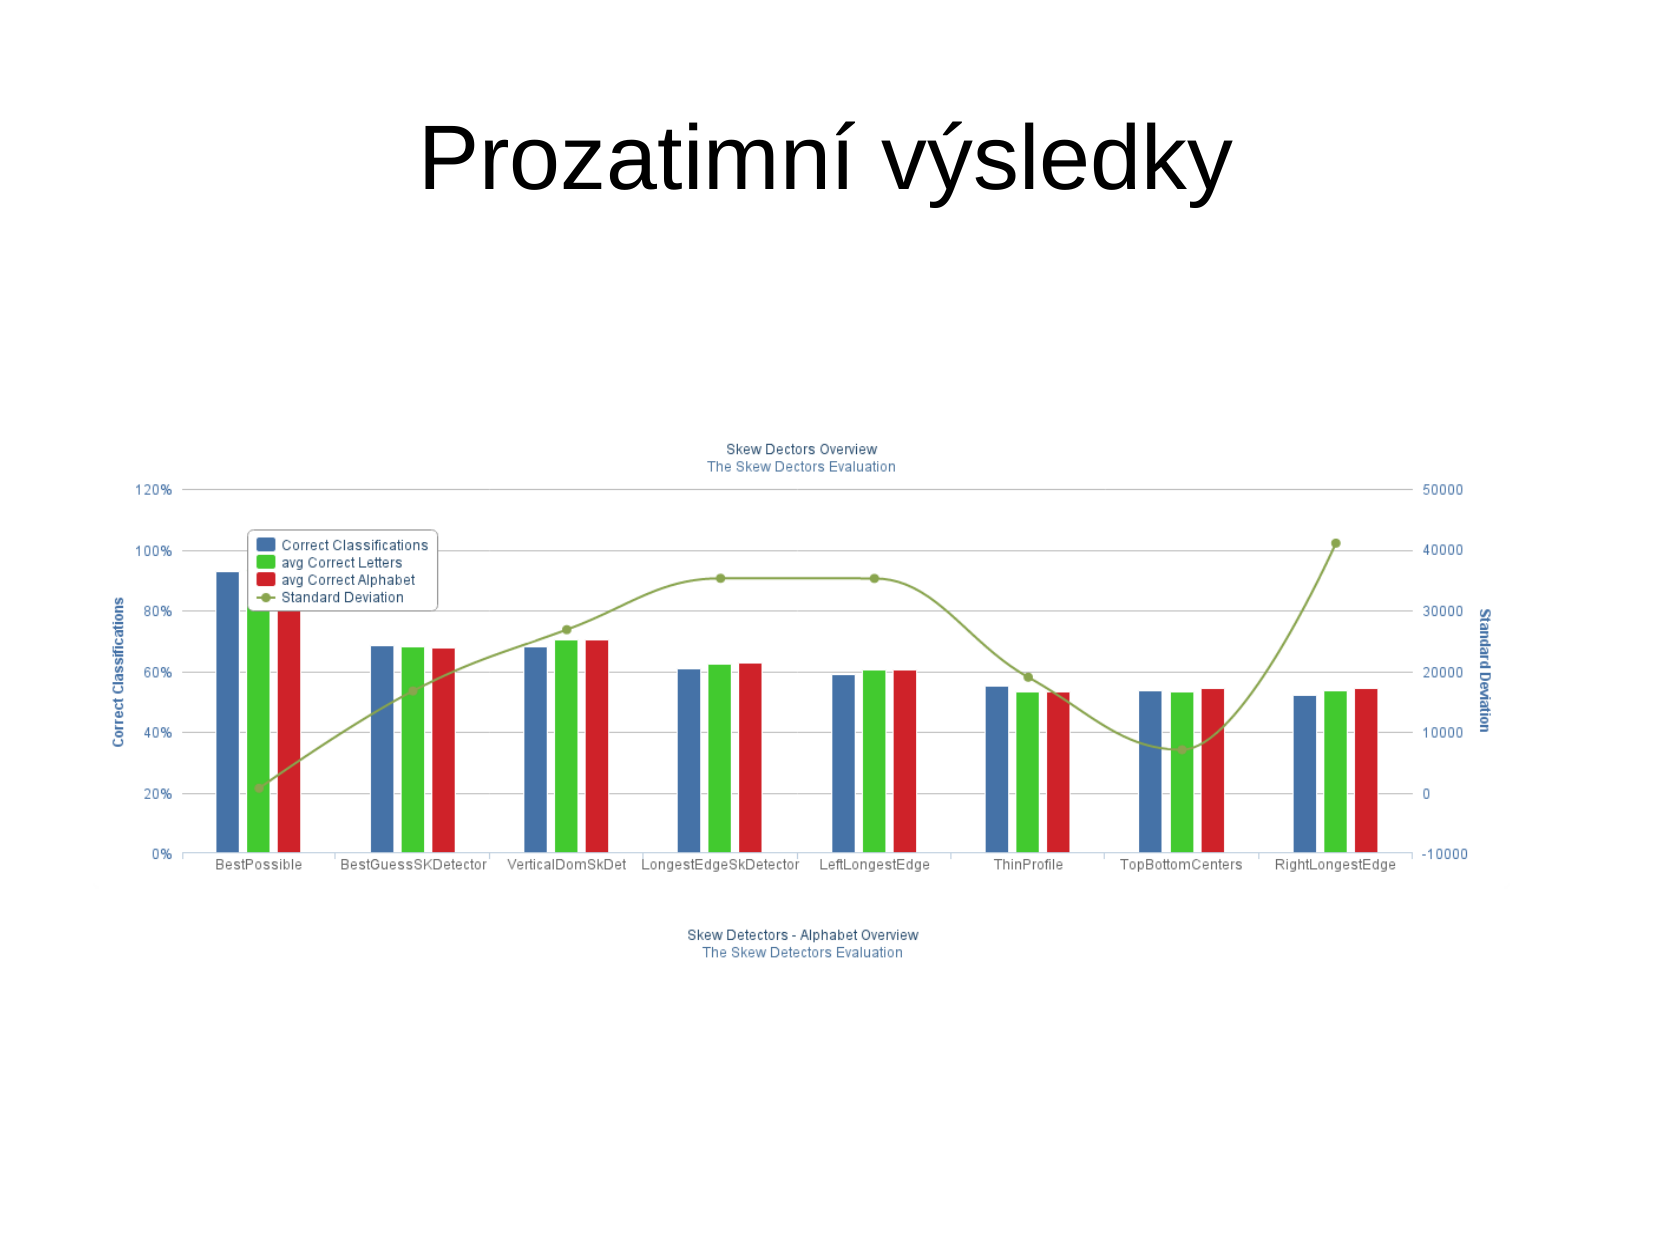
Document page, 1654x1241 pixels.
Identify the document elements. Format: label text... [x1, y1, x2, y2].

picture [82, 430, 1571, 969]
title Prozatimní výsledky [82, 49, 1571, 257]
